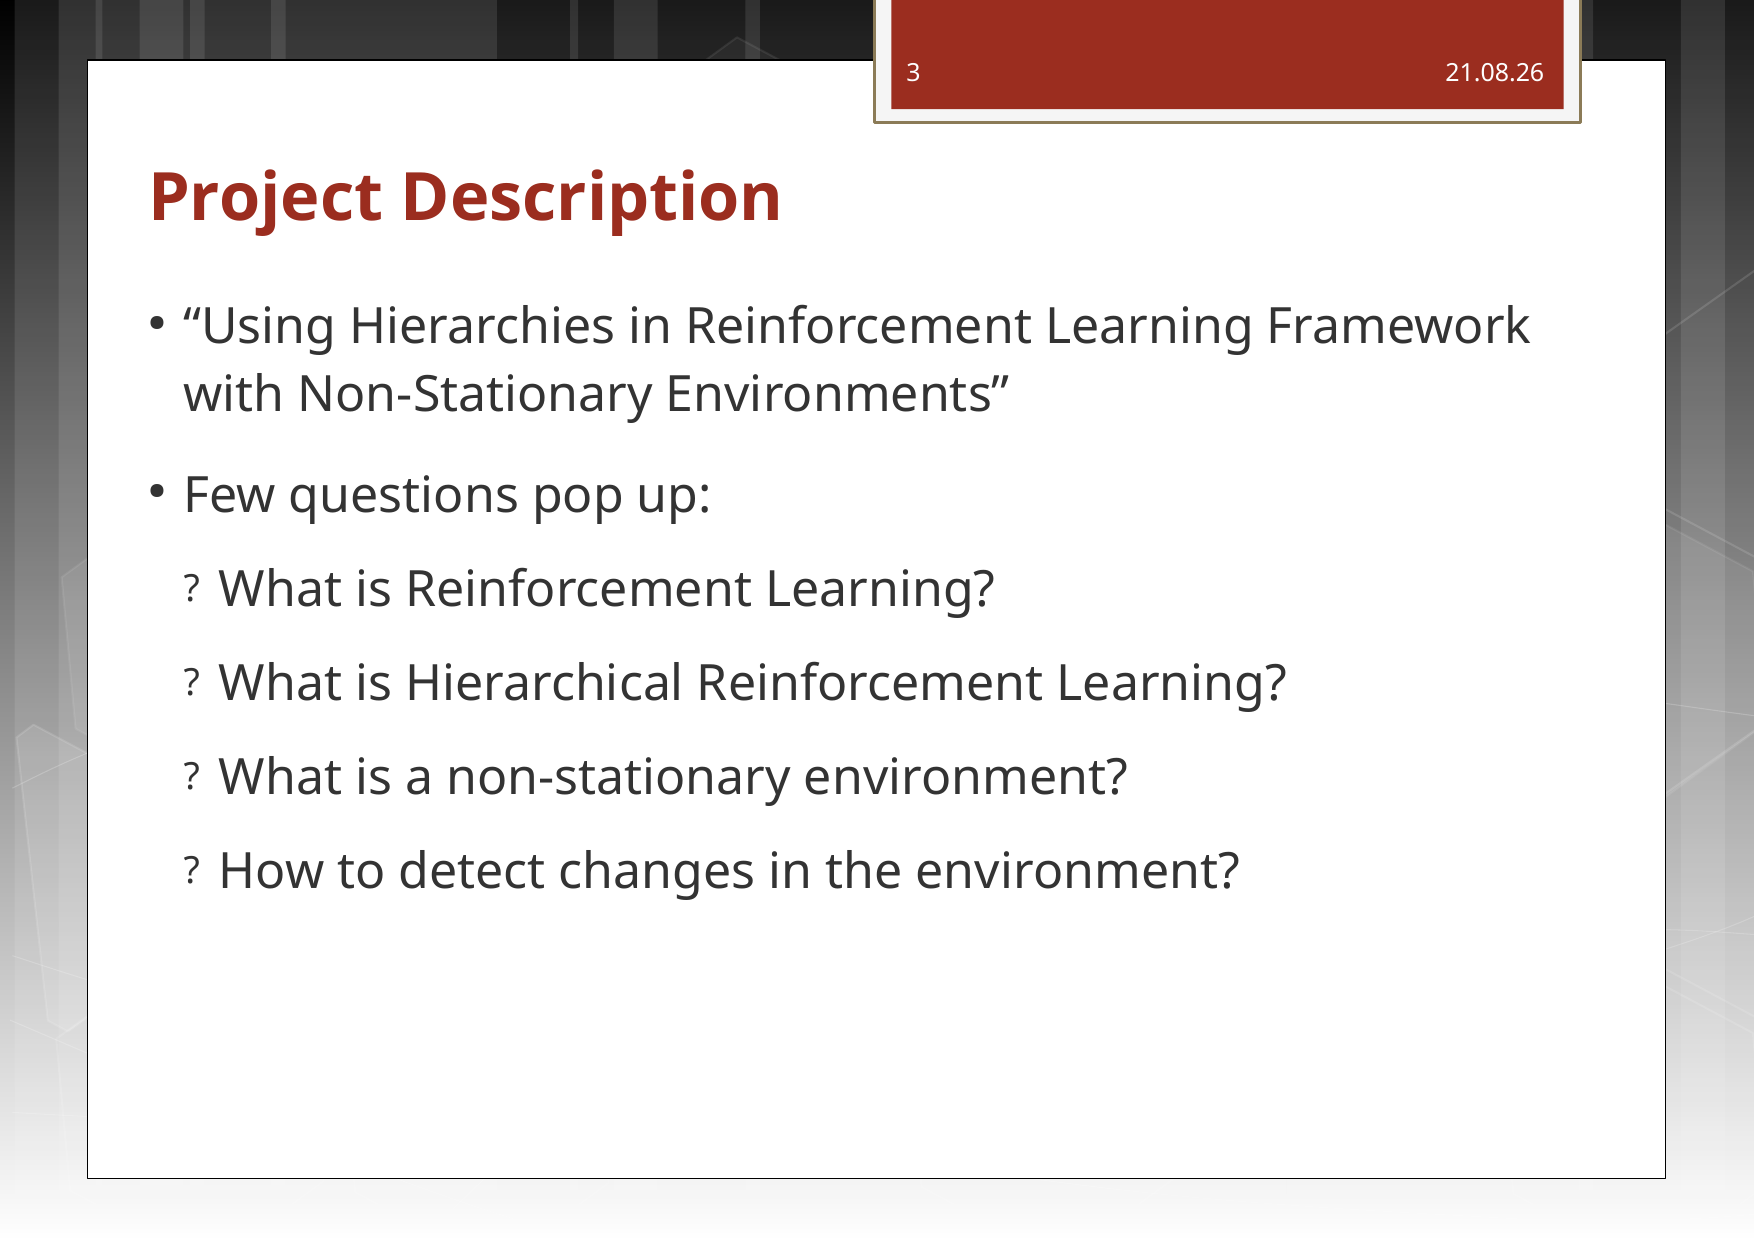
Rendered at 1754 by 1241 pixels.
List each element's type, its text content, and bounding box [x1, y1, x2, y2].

title Project Description [88, 132, 1664, 257]
list “Using Hierarchies in Reinforcement Learning Framework with Non-Stationary Environments” Few questions pop up: What is Reinforcement Learning? What is Hierarchical Reinforcement Learning? What is a non-stationary environment? How to detect changes in the environment? [88, 289, 1664, 1175]
